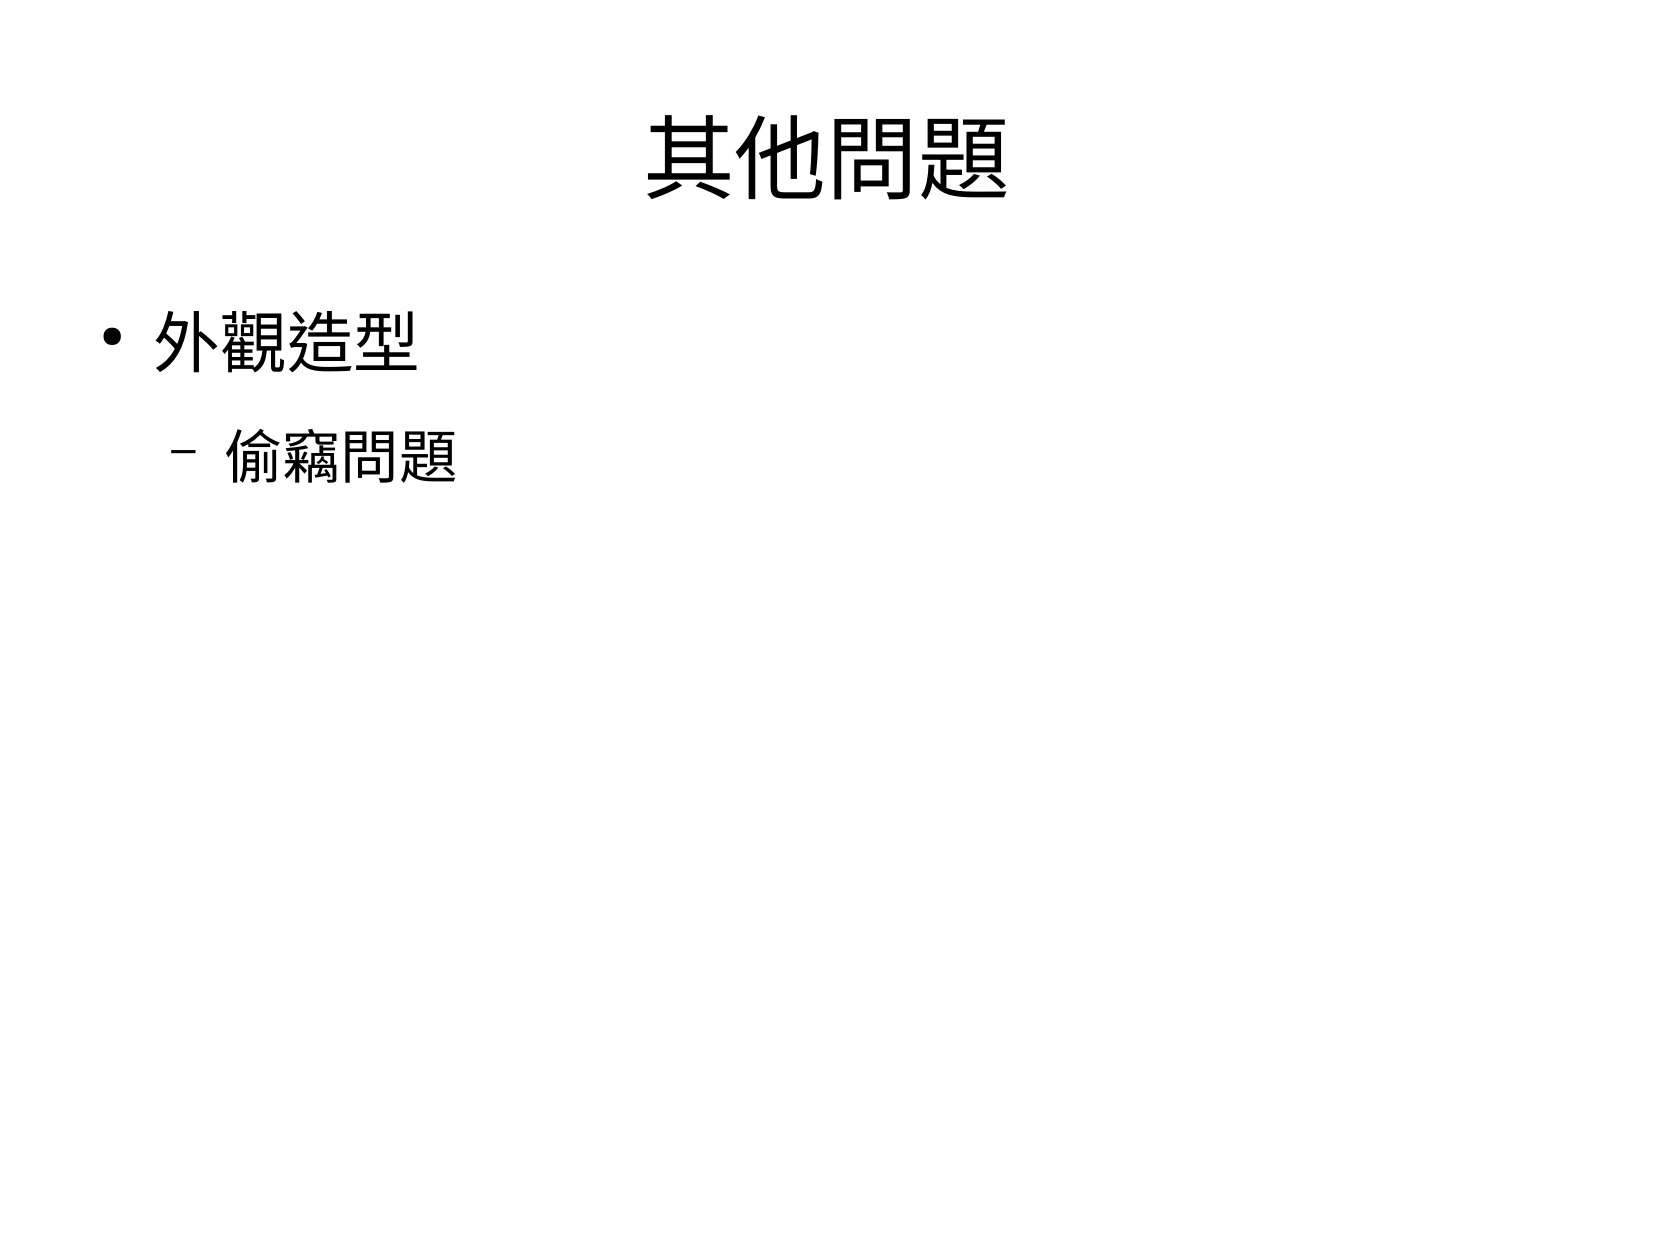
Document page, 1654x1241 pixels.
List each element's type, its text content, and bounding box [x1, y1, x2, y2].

title 其他問題 [82, 49, 1571, 257]
list 外觀造型 偷竊問題 [82, 290, 1571, 1010]
